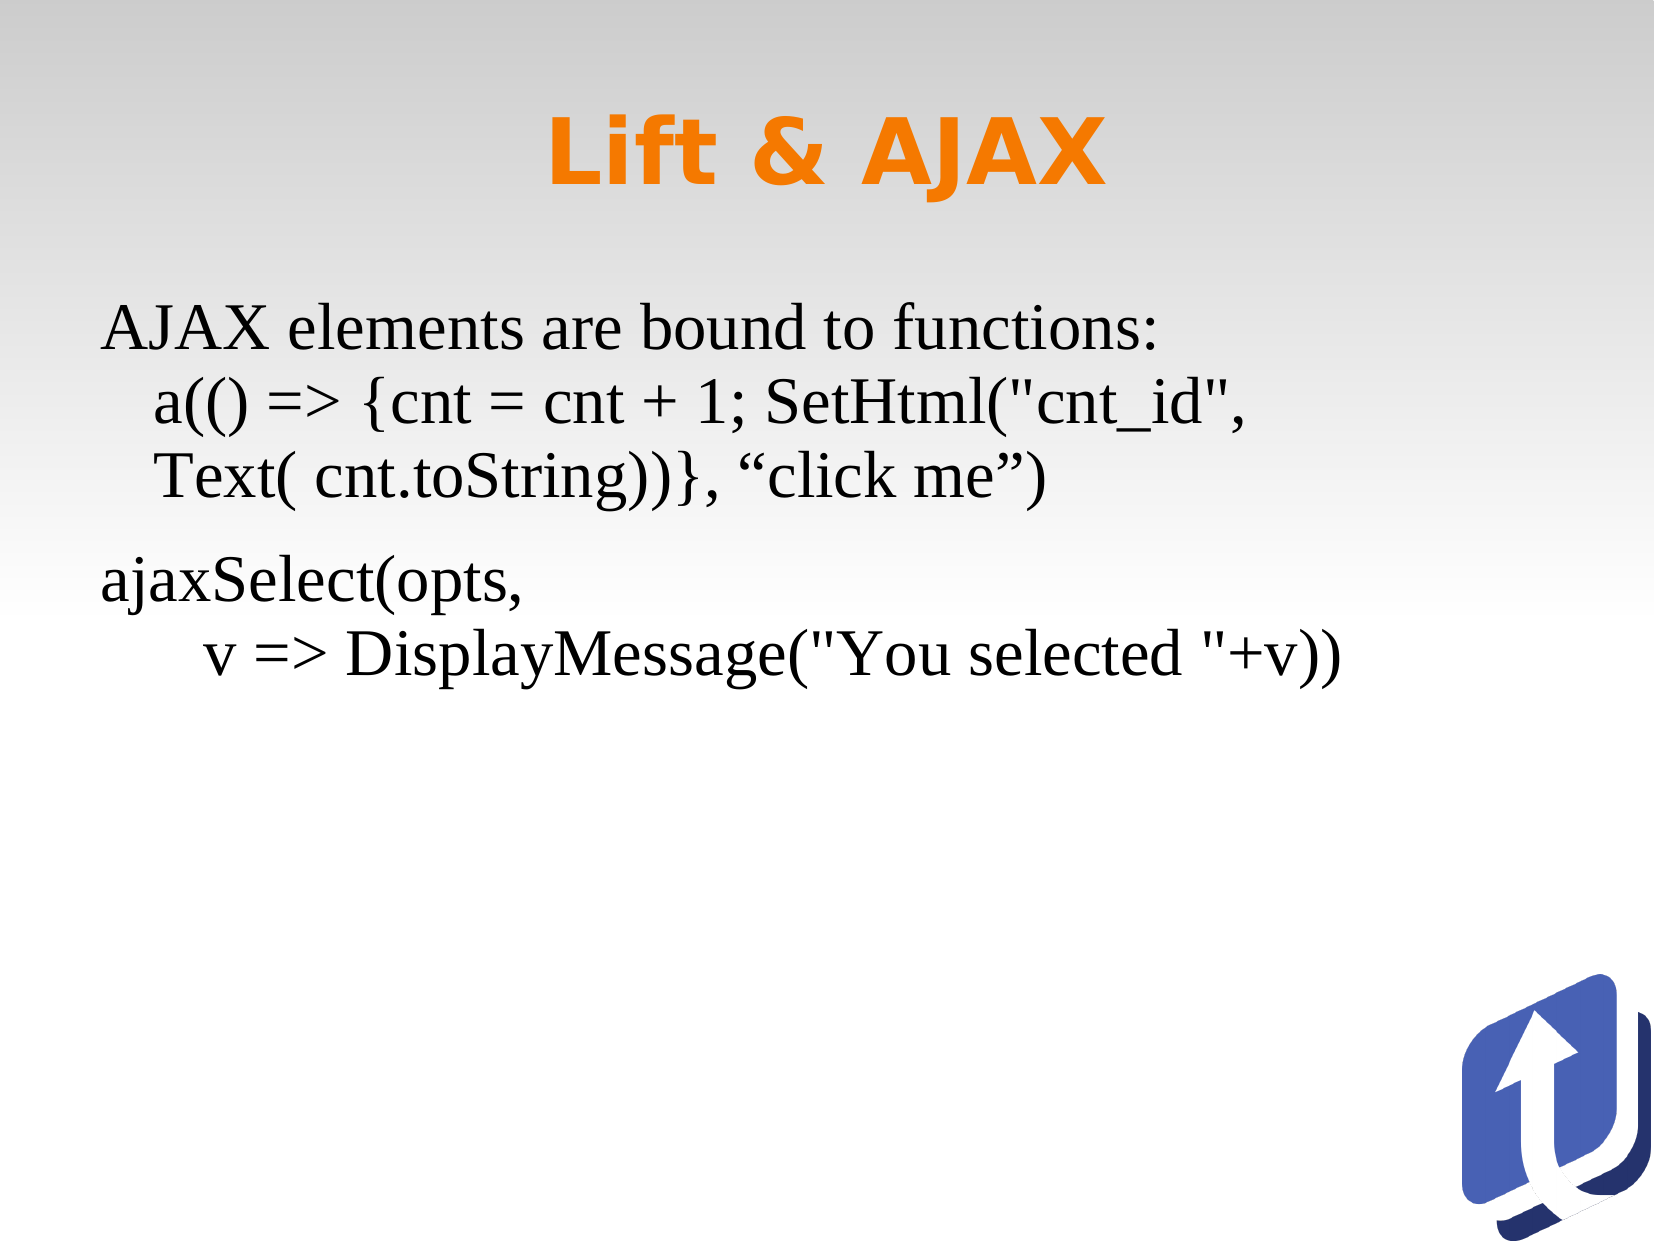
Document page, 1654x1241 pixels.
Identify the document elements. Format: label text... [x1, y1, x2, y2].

picture [1462, 974, 1651, 1241]
title Lift & AJAX [82, 56, 1571, 250]
list AJAX elements are bound to functions: a(() => {cnt = cnt + 1; SetHtml("cnt_id", Text( cnt.toString))}, “click me”) ajaxSelect(opts, v => DisplayMessage("You selected "+v)) [82, 290, 1571, 1094]
